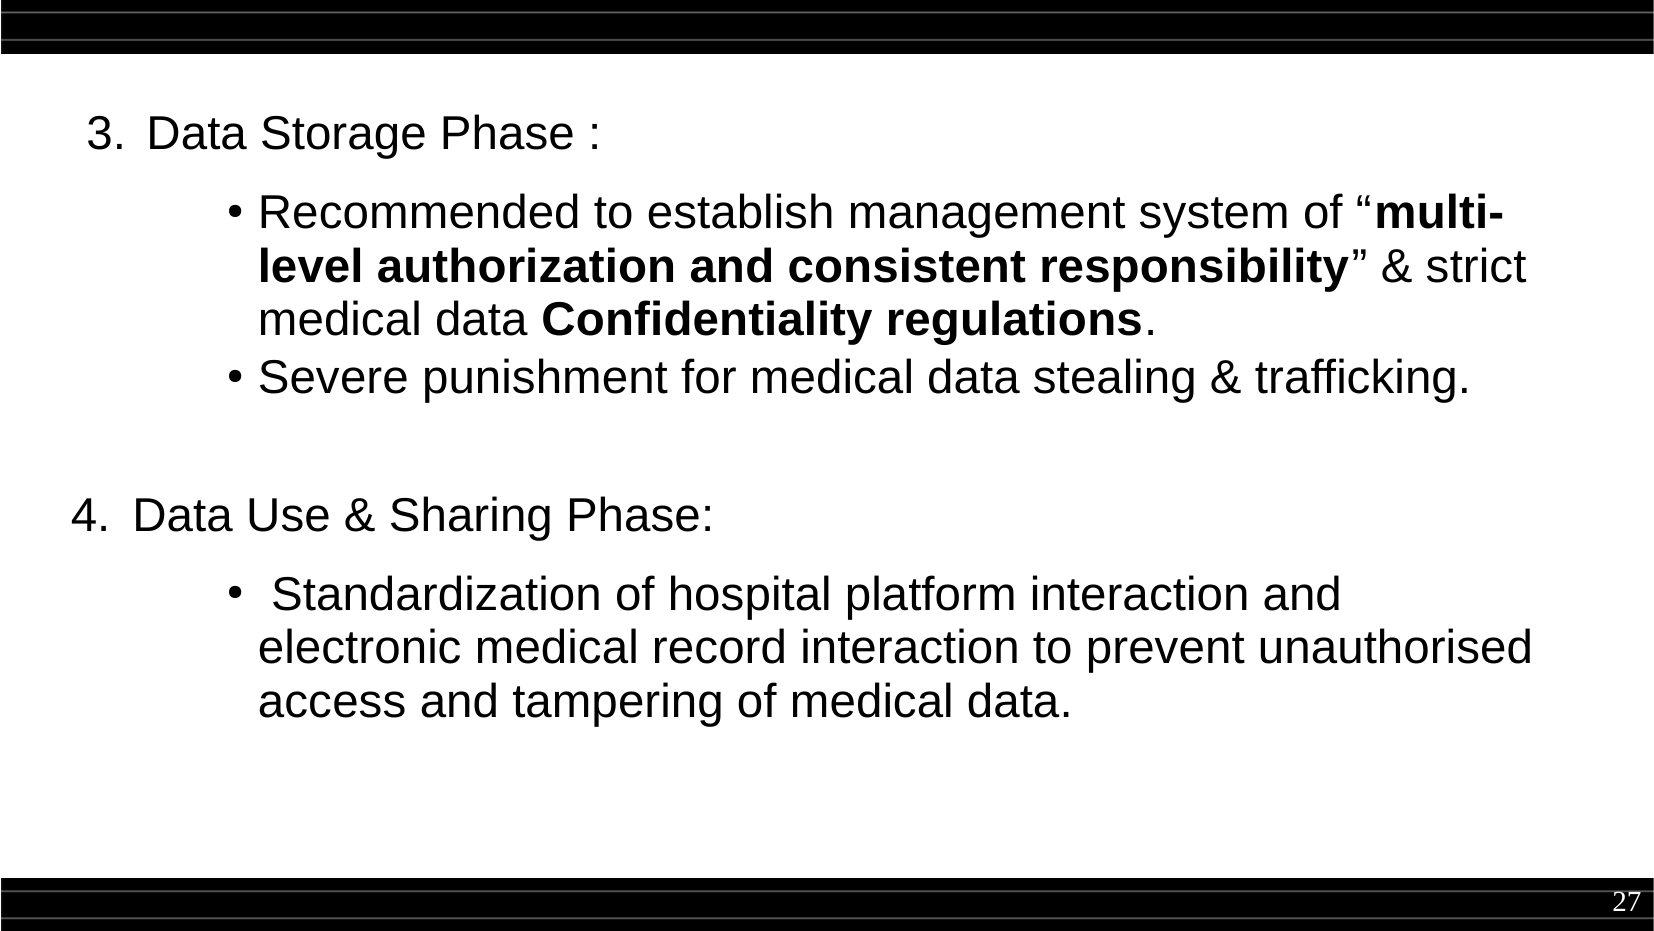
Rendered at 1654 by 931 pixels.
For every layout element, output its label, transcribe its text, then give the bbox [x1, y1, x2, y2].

picture [1, 878, 1654, 931]
picture [1, 0, 1654, 54]
list Data Storage Phase : Recommended to establish management system of “multi-level authorization and consistent responsibility” & strict medical data Confidentiality regulations. Severe punishment for medical data stealing & trafficking. Data Use & Sharing Phase: Standardization of hospital platform interaction and electronic medical record interaction to prevent unauthorised access and tampering of medical data. [70, 106, 1559, 792]
